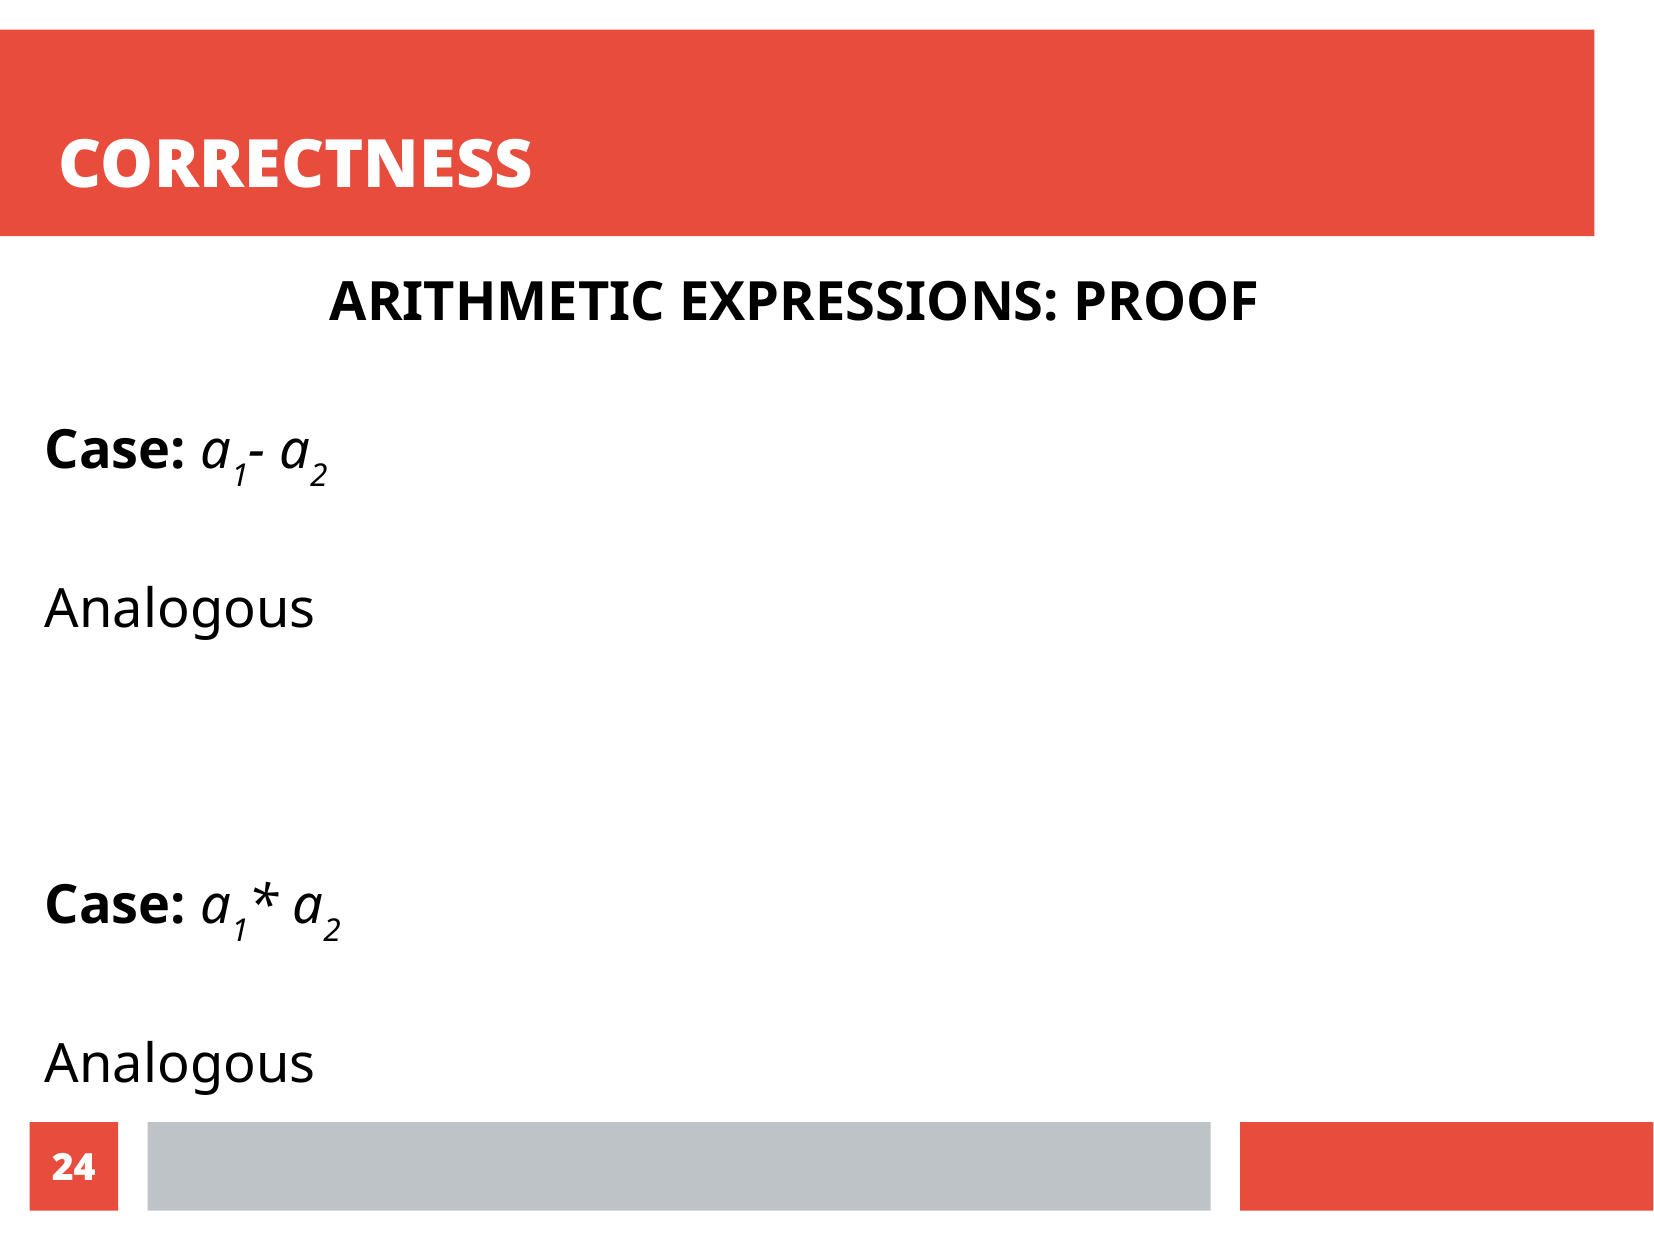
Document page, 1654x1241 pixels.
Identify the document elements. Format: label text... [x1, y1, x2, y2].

text_box ARITHMETIC EXPRESSIONS: PROOF Case: a1- a2 Analogous Case: a1* a2 Analogous [30, 255, 1561, 1117]
title CORRECTNESS [59, 59, 1595, 207]
